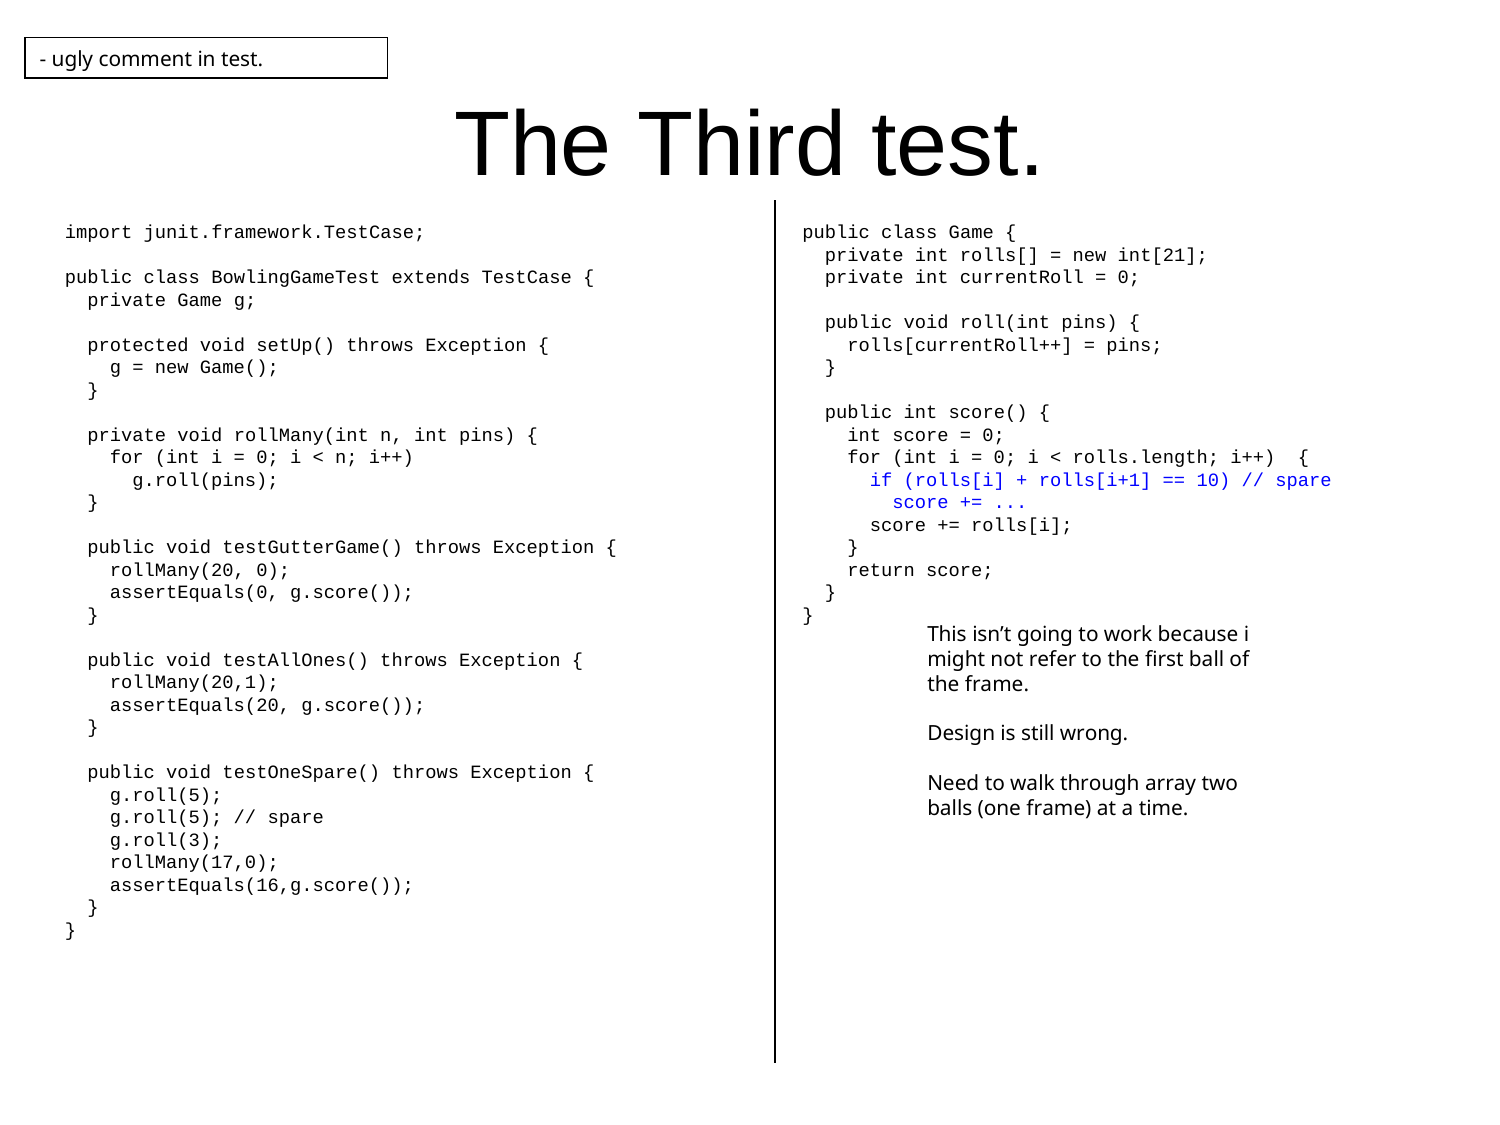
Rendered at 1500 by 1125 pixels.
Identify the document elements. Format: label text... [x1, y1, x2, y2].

text_box This isn’t going to work because i might not refer to the first ball of the frame. Design is still wrong. Need to walk through array two balls (one frame) at a time. [912, 612, 1276, 828]
text_box import junit.framework.TestCase; public class BowlingGameTest extends TestCase { private Game g; protected void setUp() throws Exception { g = new Game(); } private void rollMany(int n, int pins) { for (int i = 0; i < n; i++) g.roll(pins); } public void testGutterGame() throws Exception { rollMany(20, 0); assertEquals(0, g.score()); } public void testAllOnes() throws Exception { rollMany(20,1); assertEquals(20, g.score()); } public void testOneSpare() throws Exception { g.roll(5); g.roll(5); // spare g.roll(3); rollMany(17,0); assertEquals(16,g.score()); } } [50, 212, 713, 948]
title The Third test. [75, 45, 1426, 233]
text_box public class Game { private int rolls[] = new int[21]; private int currentRoll = 0; public void roll(int pins) { rolls[currentRoll++] = pins; } public int score() { int score = 0; for (int i = 0; i < rolls.length; i++) { if (rolls[i] + rolls[i+1] == 10) // spare score += ... score += rolls[i]; } return score; } } [787, 212, 1451, 633]
text_box - ugly comment in test. [24, 37, 388, 78]
